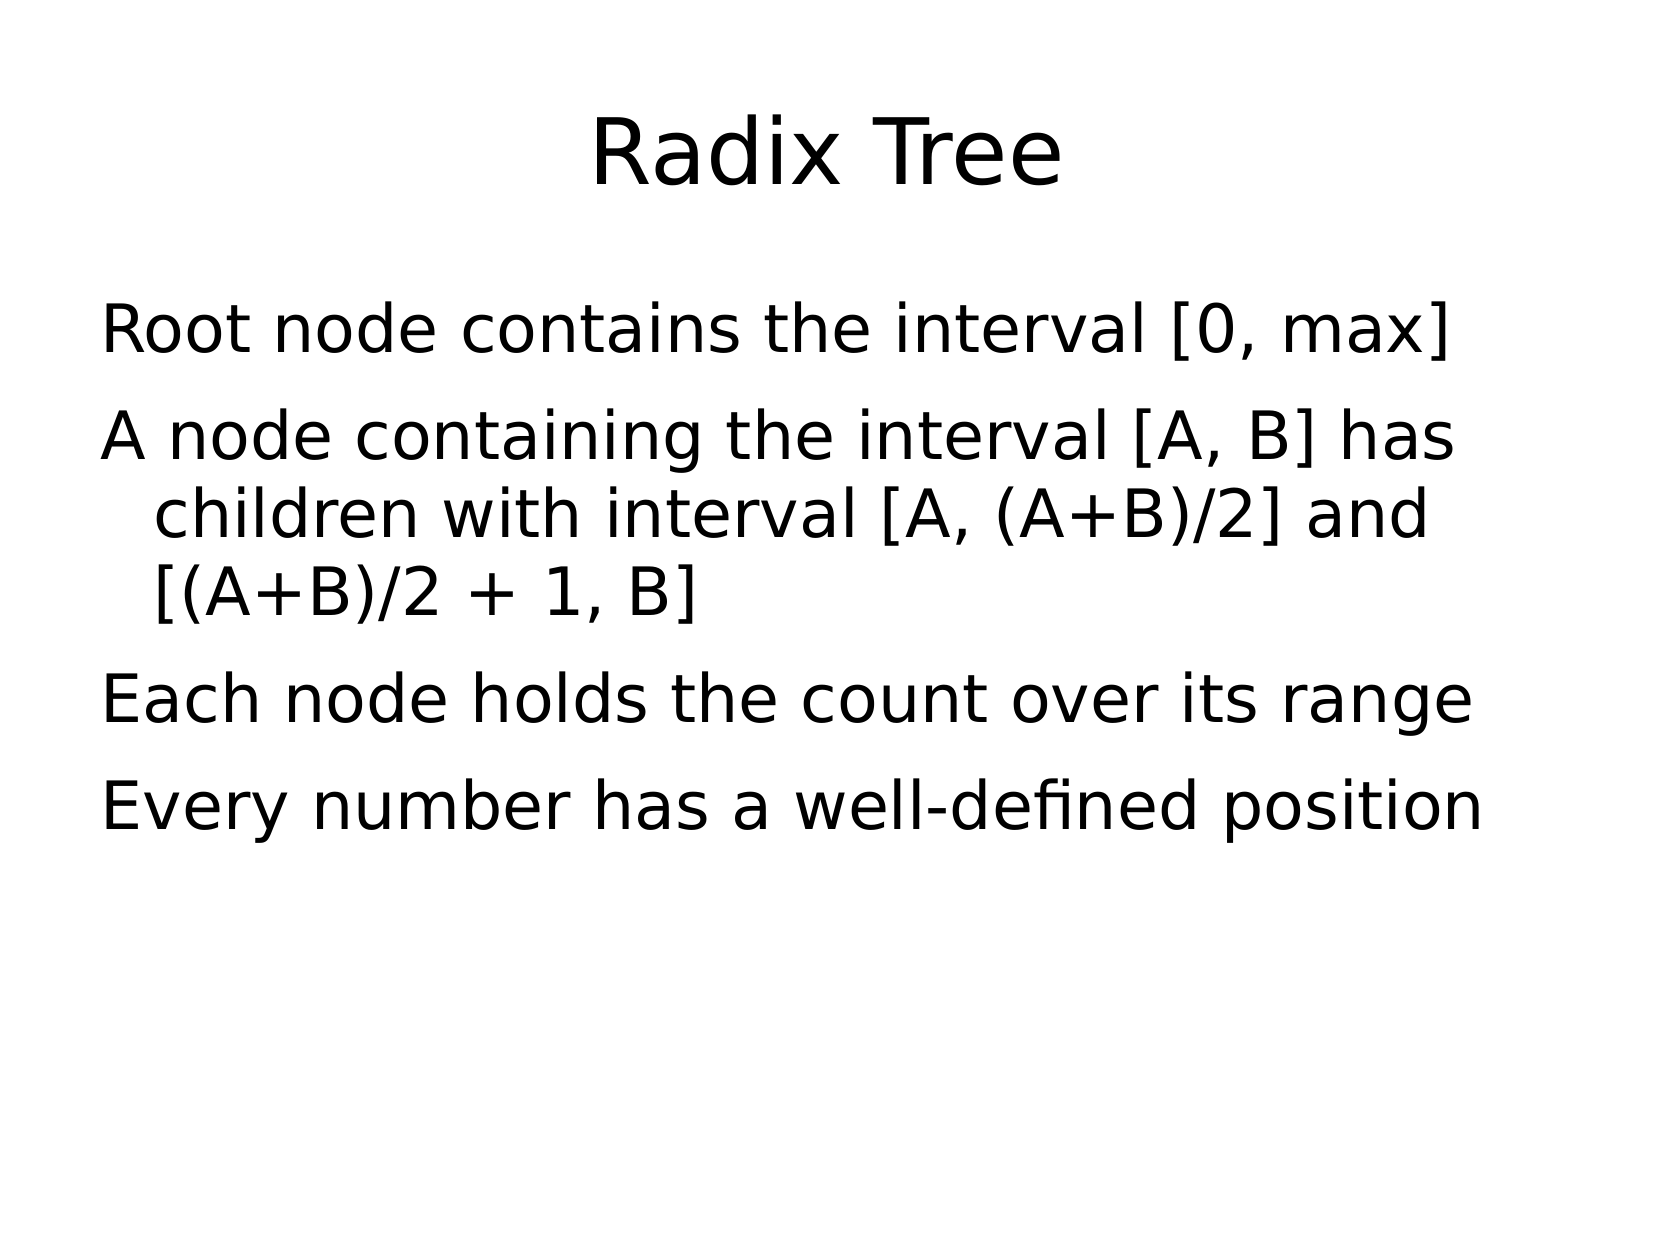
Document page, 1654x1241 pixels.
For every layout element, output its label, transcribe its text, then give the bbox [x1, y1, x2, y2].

title Radix Tree [82, 56, 1571, 250]
list Root node contains the interval [0, max] A node containing the interval [A, B] has children with interval [A, (A+B)/2] and [(A+B)/2 + 1, B] Each node holds the count over its range Every number has a well-defined position [82, 290, 1571, 1094]
